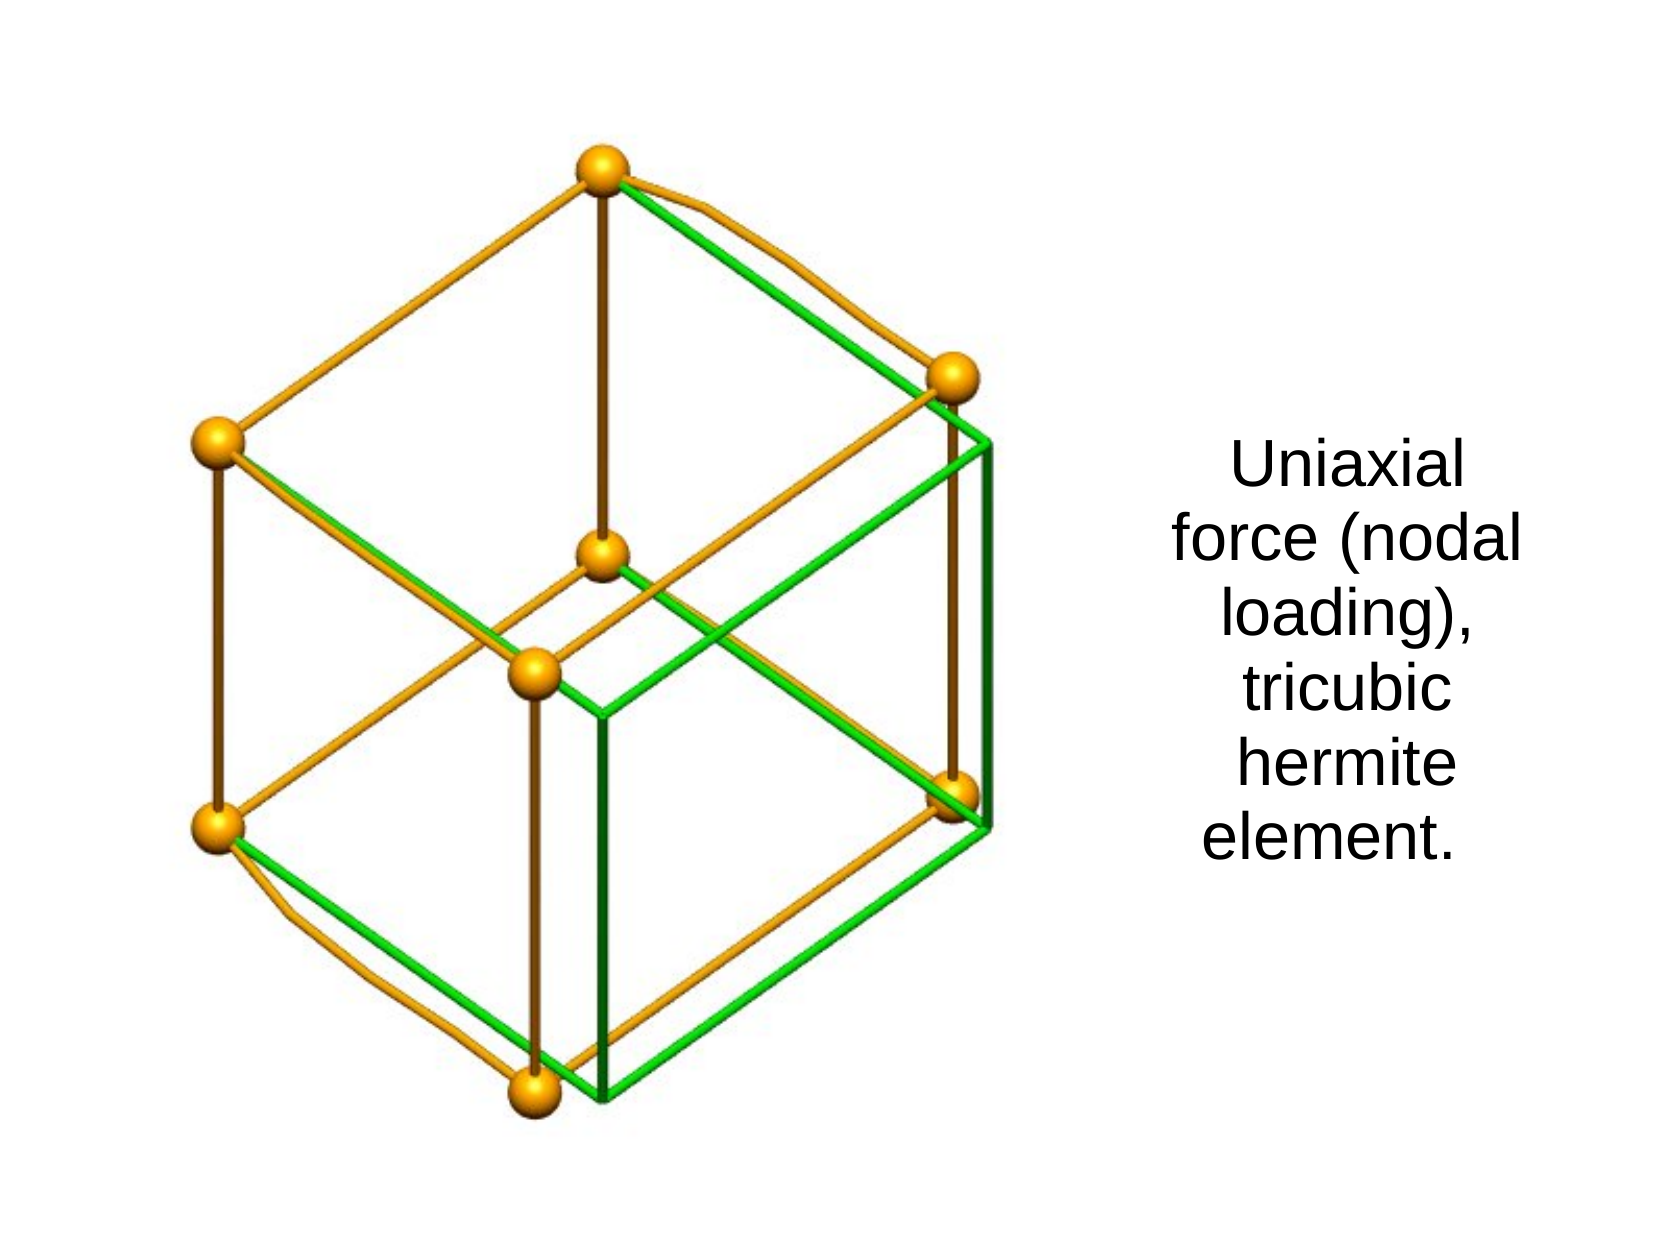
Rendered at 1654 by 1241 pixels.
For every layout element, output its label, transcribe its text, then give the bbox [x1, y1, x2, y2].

picture [70, 102, 1138, 1170]
subtitle Uniaxial force (nodal loading), tricubic hermite element. [1157, 290, 1538, 1010]
